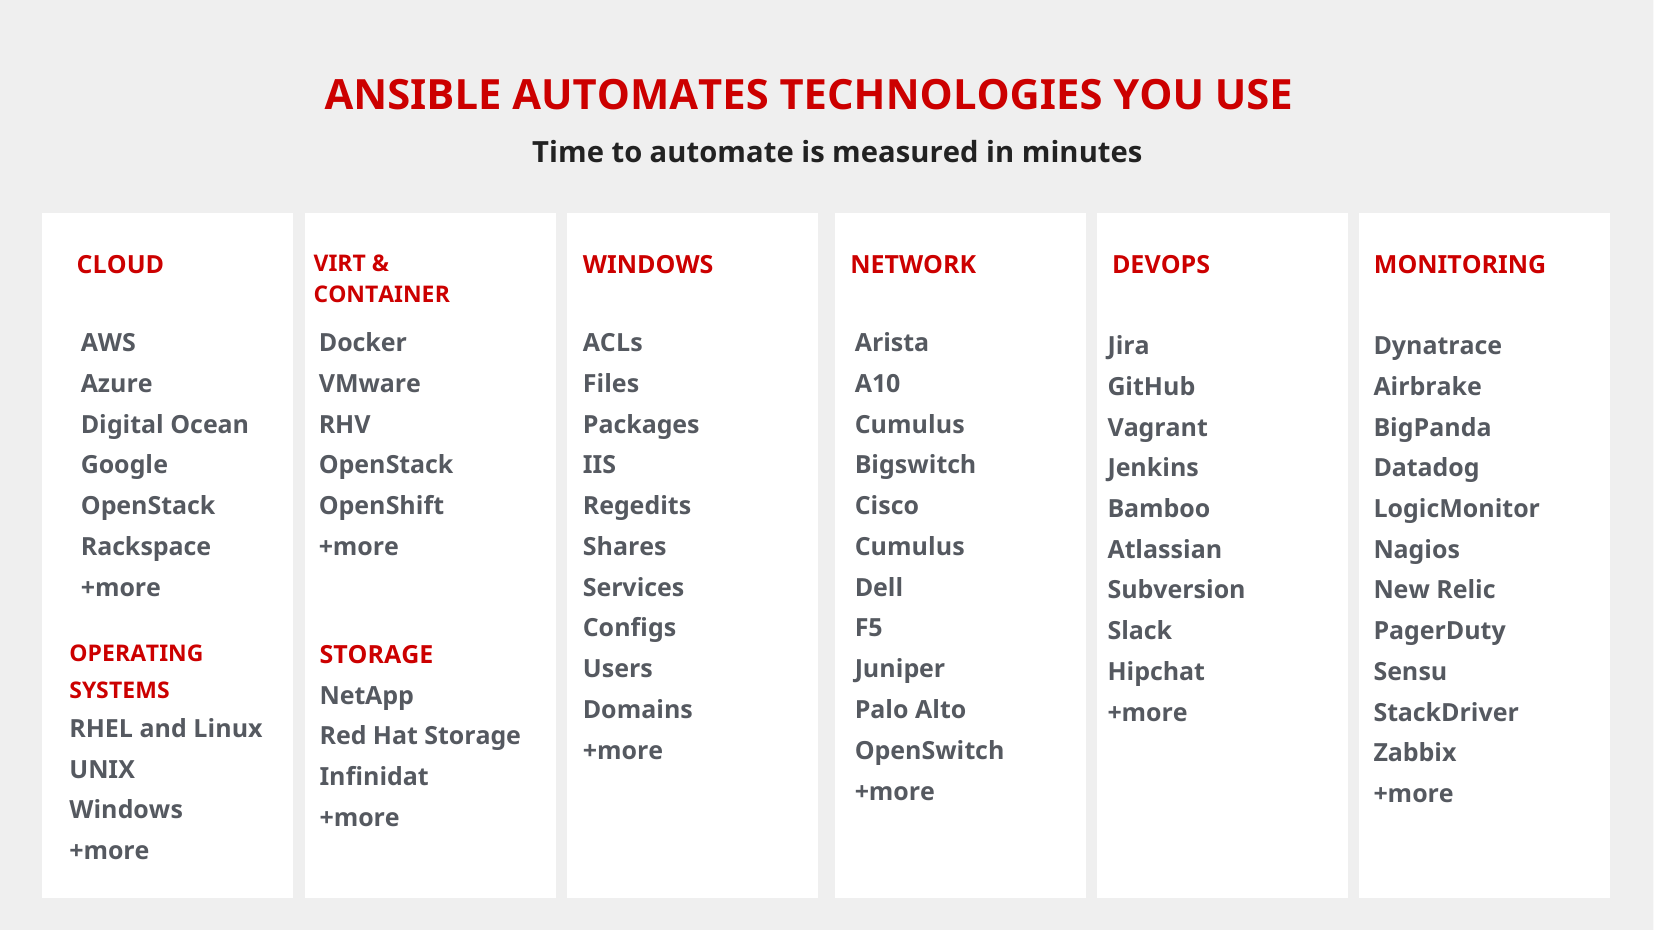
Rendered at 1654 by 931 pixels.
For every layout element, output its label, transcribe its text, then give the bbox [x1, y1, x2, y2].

text_box Files [582, 365, 649, 406]
text_box Cisco [854, 487, 932, 528]
text_box Time to automate is measured in minutes [532, 131, 1198, 178]
text_box Atlassian [1107, 531, 1236, 572]
text_box OpenStack [80, 487, 232, 528]
text_box +more [318, 528, 414, 571]
text_box Vagrant [1107, 409, 1217, 449]
text_box Digital Ocean [80, 406, 266, 447]
text_box BigPanda [1373, 409, 1504, 449]
text_box Airbrake [1373, 368, 1491, 409]
text_box VIRT & CONTAINER [313, 246, 484, 311]
text_box Jenkins [1107, 450, 1215, 490]
text_box +more [1107, 694, 1203, 737]
text_box NetApp [319, 677, 422, 718]
text_box Subversion [1107, 572, 1260, 612]
text_box GitHub [1107, 368, 1202, 409]
text_box ANSIBLE AUTOMATES TECHNOLOGIES YOU USE [324, 64, 1449, 131]
text_box Docker [318, 324, 417, 365]
text_box Dell [854, 569, 908, 610]
text_box MONITORING [1373, 246, 1578, 289]
text_box A10 [854, 365, 908, 406]
text_box Shares [582, 528, 678, 569]
text_box VMware [318, 365, 430, 406]
text_box +more [80, 569, 176, 612]
text_box OPERATING [69, 636, 246, 676]
text_box DEVOPS [1112, 246, 1238, 289]
text_box RHEL and Linux [69, 710, 287, 751]
text_box +more [319, 799, 415, 842]
text_box Users [582, 650, 663, 691]
text_box Juniper [854, 650, 958, 691]
text_box Nagios [1373, 531, 1469, 572]
text_box SYSTEMS [69, 673, 205, 710]
text_box Dynatrace [1373, 327, 1515, 368]
text_box Packages [582, 406, 717, 447]
text_box Azure [80, 365, 160, 406]
text_box Regedits [582, 487, 705, 528]
text_box CLOUD [76, 246, 185, 289]
text_box New Relic [1373, 572, 1513, 612]
text_box Slack [1107, 612, 1185, 653]
text_box Domains [582, 691, 702, 732]
text_box OpenSwitch [854, 732, 1021, 773]
text_box NETWORK [850, 246, 1008, 289]
text_box F5 [854, 610, 889, 650]
text_box StackDriver [1373, 694, 1535, 735]
text_box Rackspace [80, 528, 233, 569]
text_box Sensu [1373, 653, 1458, 694]
text_box [0, 0, 1654, 930]
text_box Google [80, 447, 178, 487]
text_box LogicMonitor [1373, 490, 1553, 531]
text_box RHV [318, 406, 379, 447]
text_box AWS [80, 324, 144, 365]
text_box ACLs [582, 324, 655, 365]
text_box Bigswitch [854, 447, 991, 487]
text_box Palo Alto [854, 691, 979, 732]
text_box +more [69, 832, 165, 875]
text_box +more [582, 732, 678, 775]
text_box STORAGE [319, 636, 469, 679]
text_box Hipchat [1107, 653, 1215, 694]
text_box OpenStack [318, 447, 470, 487]
text_box Zabbix [1373, 735, 1467, 775]
text_box +more [1373, 775, 1469, 818]
text_box Cumulus [854, 528, 974, 569]
text_box Red Hat Storage [319, 718, 545, 758]
text_box Datadog [1373, 450, 1488, 490]
text_box Conﬁgs [582, 610, 685, 650]
text_box Arista [854, 324, 937, 365]
text_box Cumulus [854, 406, 974, 447]
text_box IIS [582, 447, 621, 487]
text_box PagerDuty [1373, 612, 1516, 653]
text_box Services [582, 569, 702, 610]
text_box OpenShift [318, 487, 454, 528]
text_box WINDOWS [582, 246, 737, 289]
text_box Inﬁnidat [319, 758, 433, 799]
text_box UNIX [69, 751, 141, 792]
text_box Bamboo [1107, 490, 1220, 531]
text_box Jira [1107, 327, 1161, 368]
text_box Windows [69, 792, 192, 832]
text_box +more [854, 773, 950, 816]
